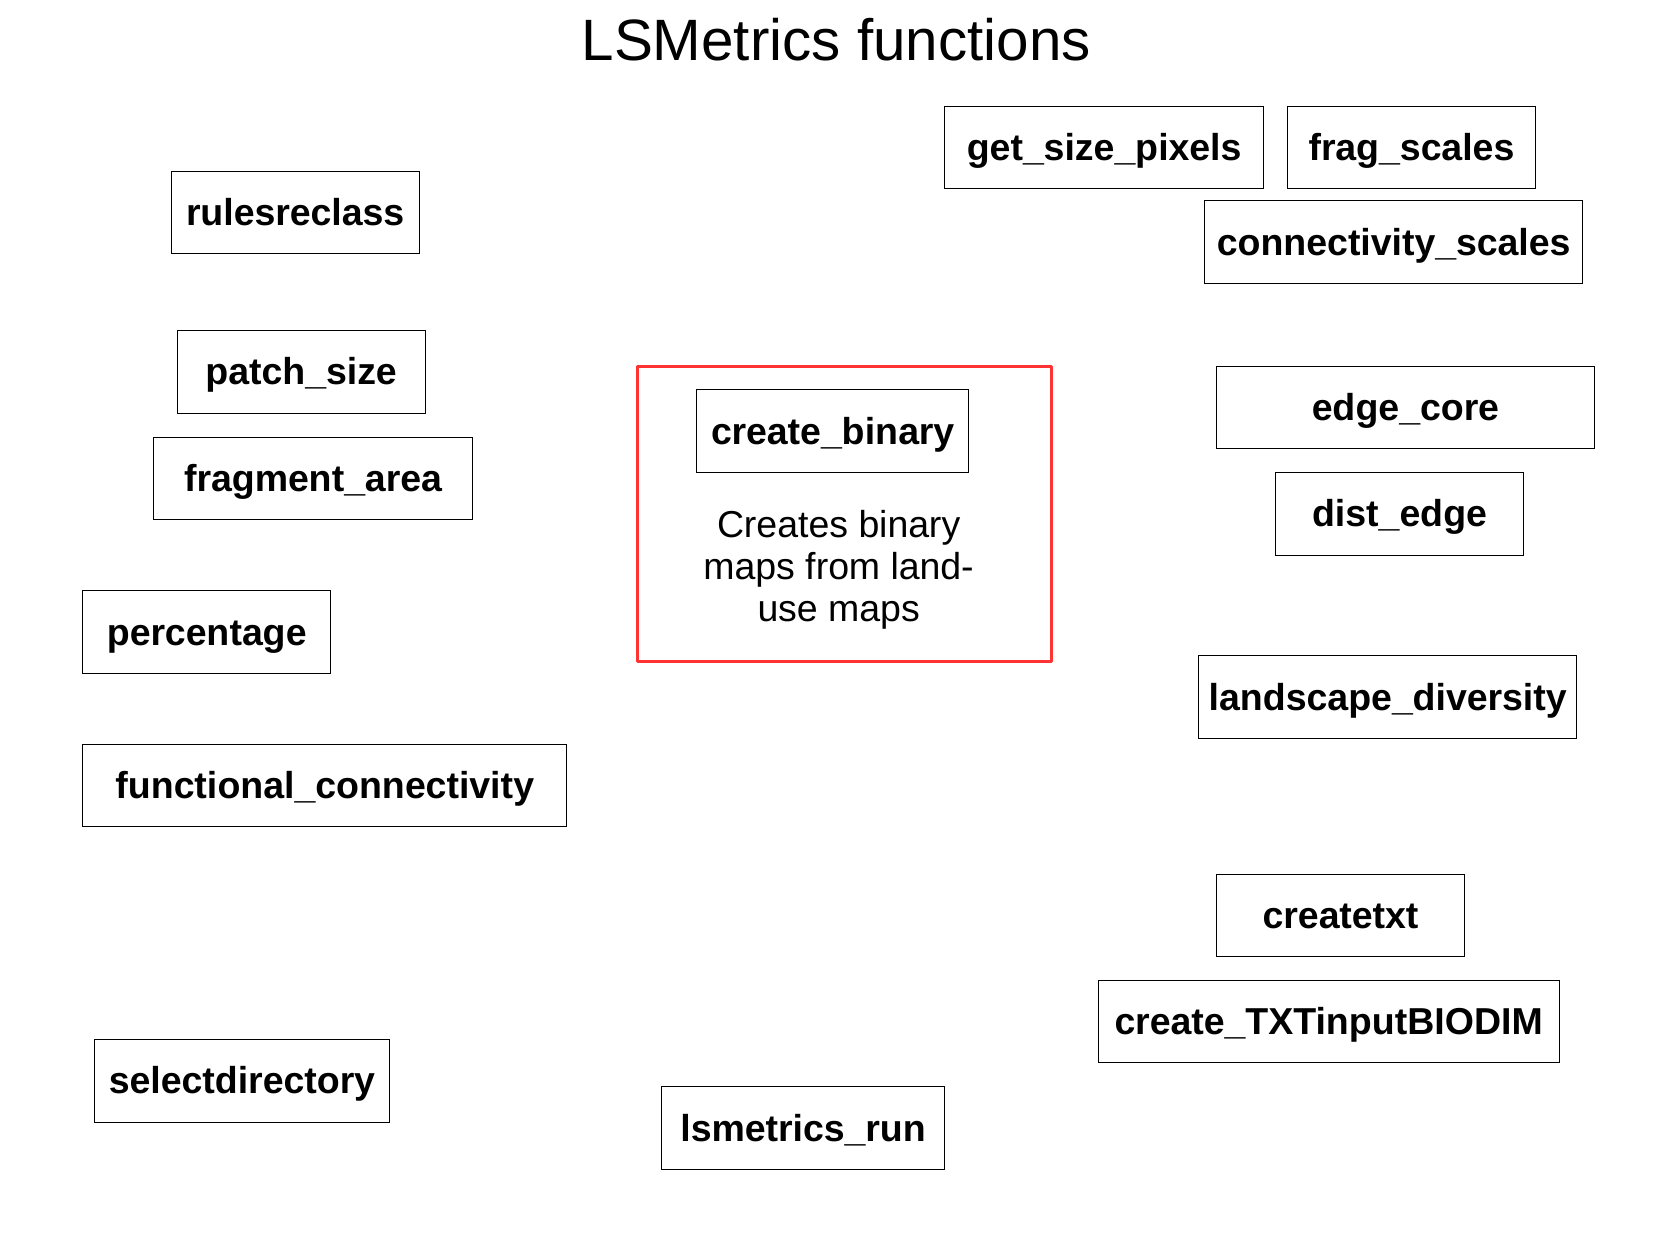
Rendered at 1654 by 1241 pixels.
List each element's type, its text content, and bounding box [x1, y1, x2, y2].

text_box LSMetrics functions [566, 0, 1205, 81]
text_box get_size_pixels [944, 106, 1264, 189]
text_box Creates binary maps from land-use maps [673, 496, 1004, 637]
text_box lsmetrics_run [661, 1086, 945, 1170]
text_box dist_edge [1275, 472, 1524, 556]
text_box create_binary [696, 389, 969, 473]
text_box rulesreclass [171, 171, 420, 254]
text_box selectdirectory [94, 1039, 390, 1123]
text_box createtxt [1216, 874, 1465, 957]
text_box create_TXTinputBIODIM [1098, 980, 1560, 1063]
text_box landscape_diversity [1198, 655, 1577, 739]
text_box connectivity_scales [1204, 200, 1583, 284]
text_box edge_core [1216, 366, 1595, 449]
text_box fragment_area [153, 437, 473, 520]
text_box frag_scales [1287, 106, 1536, 189]
text_box patch_size [177, 330, 426, 414]
text_box percentage [82, 590, 331, 674]
text_box functional_connectivity [82, 744, 567, 827]
